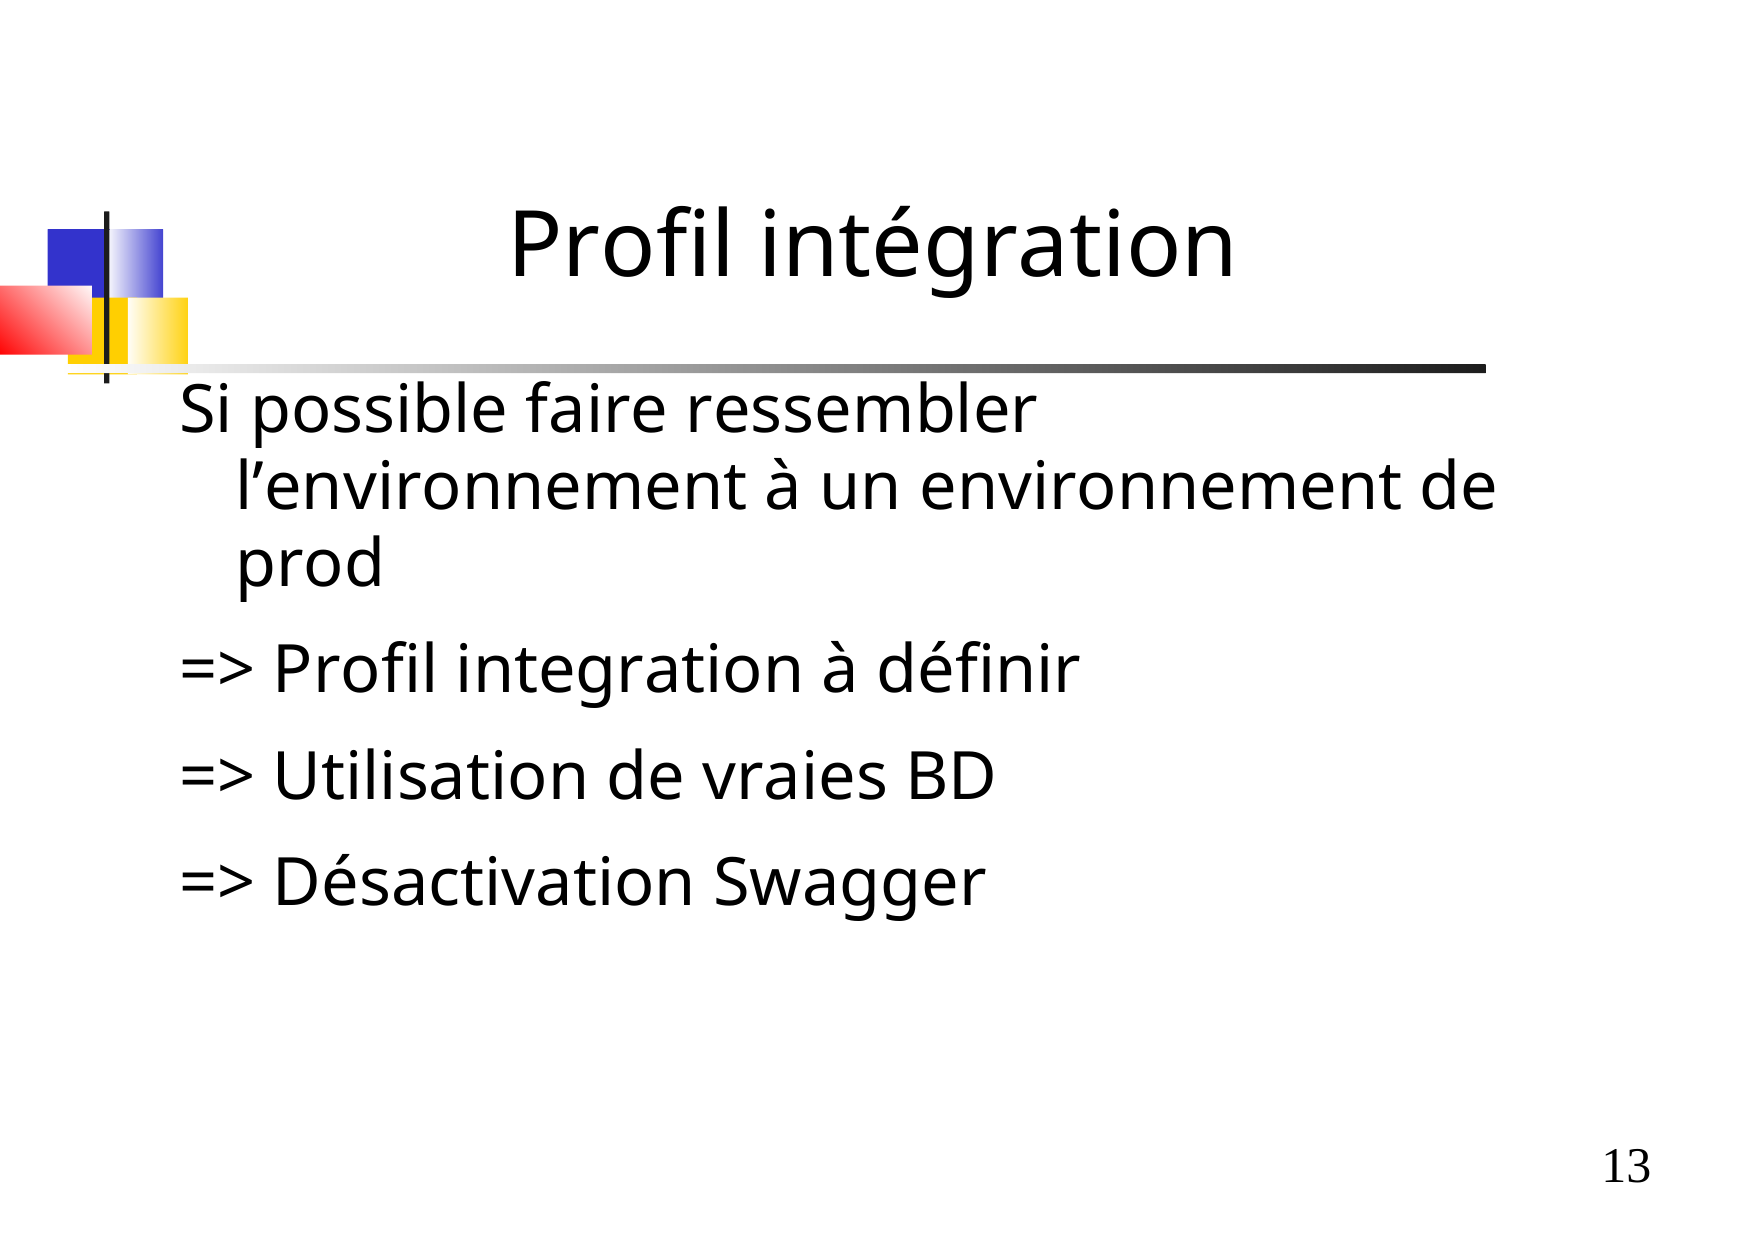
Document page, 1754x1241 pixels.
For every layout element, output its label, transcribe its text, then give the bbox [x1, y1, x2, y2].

title Profil intégration [179, 139, 1567, 351]
list Si possible faire ressembler l’environnement à un environnement de prod => Profil integration à définir => Utilisation de vraies BD => Désactivation Swagger [179, 371, 1567, 1091]
